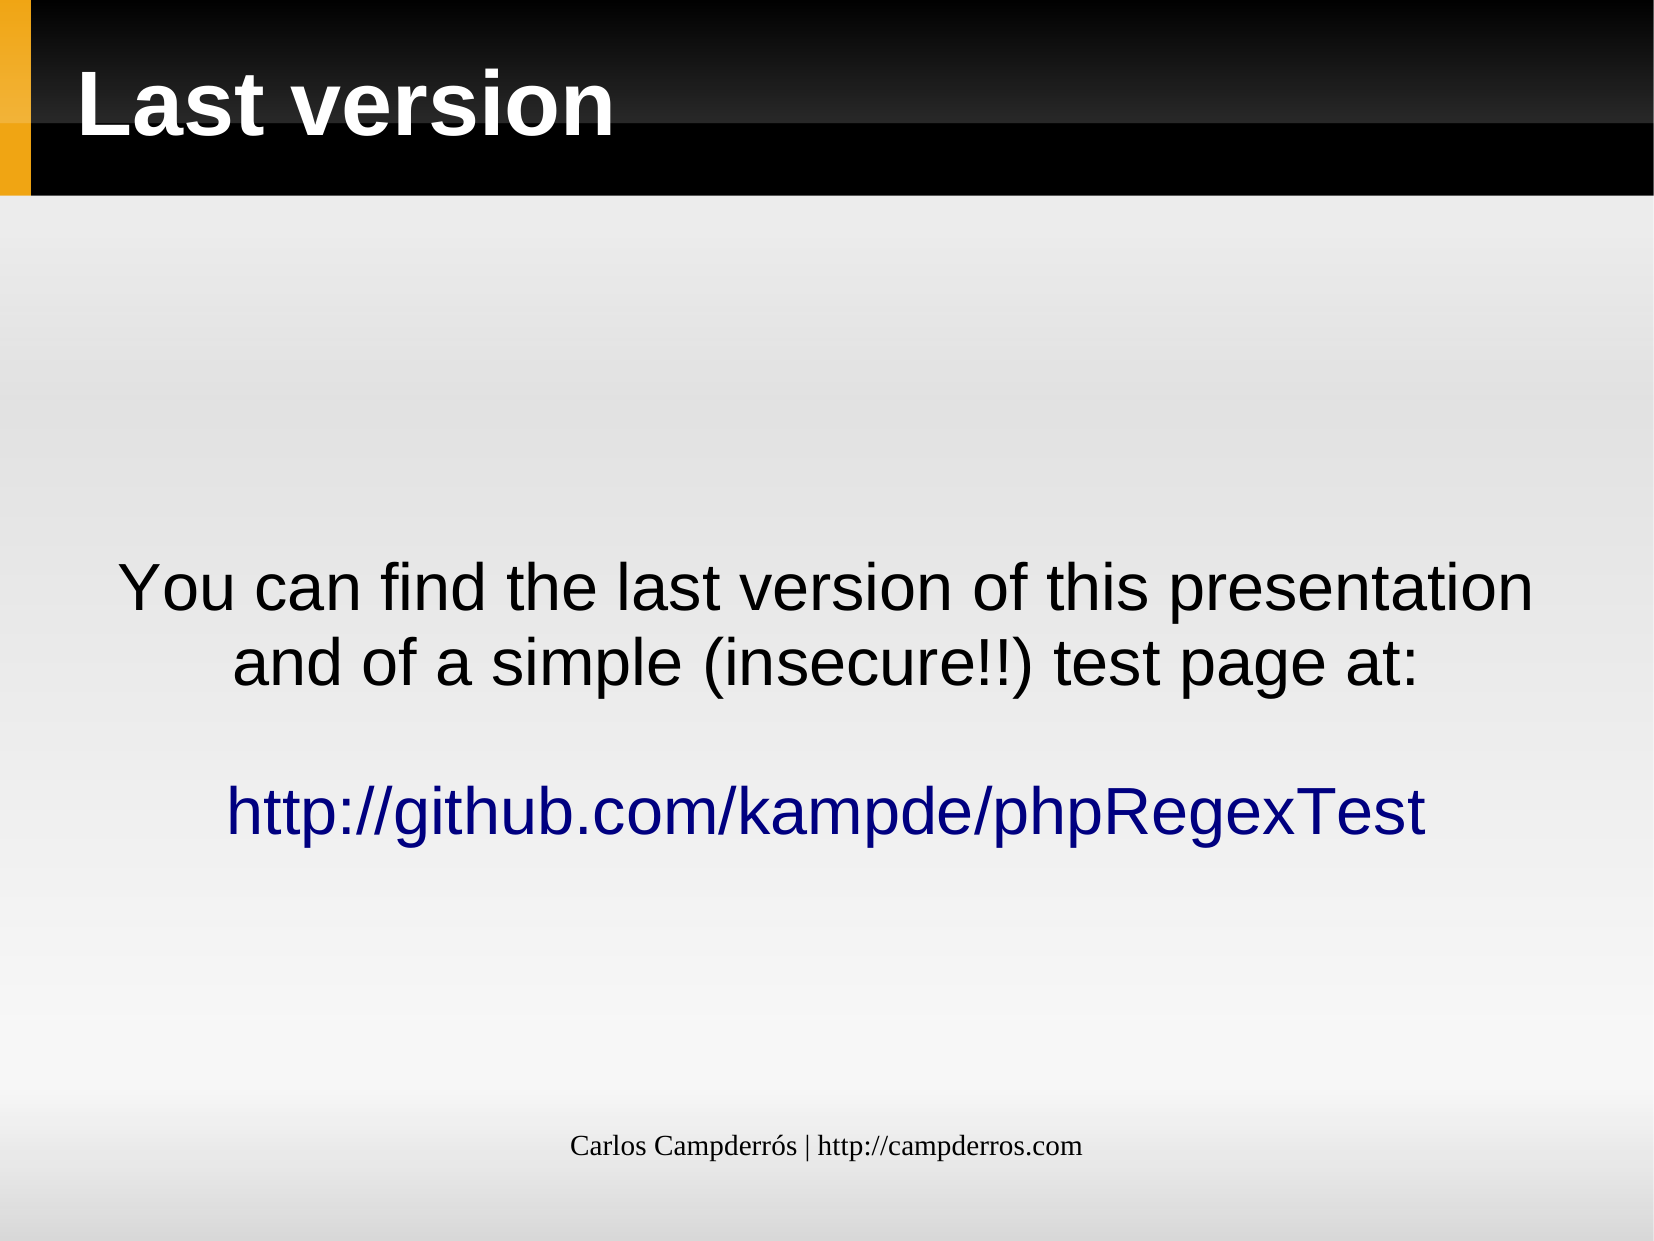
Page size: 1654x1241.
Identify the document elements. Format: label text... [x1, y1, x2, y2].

title Last version [76, 7, 1565, 200]
subtitle You can find the last version of this presentation and of a simple (insecure!!) test page at: http://github.com/kampde/phpRegexTest [82, 297, 1571, 1102]
picture [0, 0, 1654, 1241]
